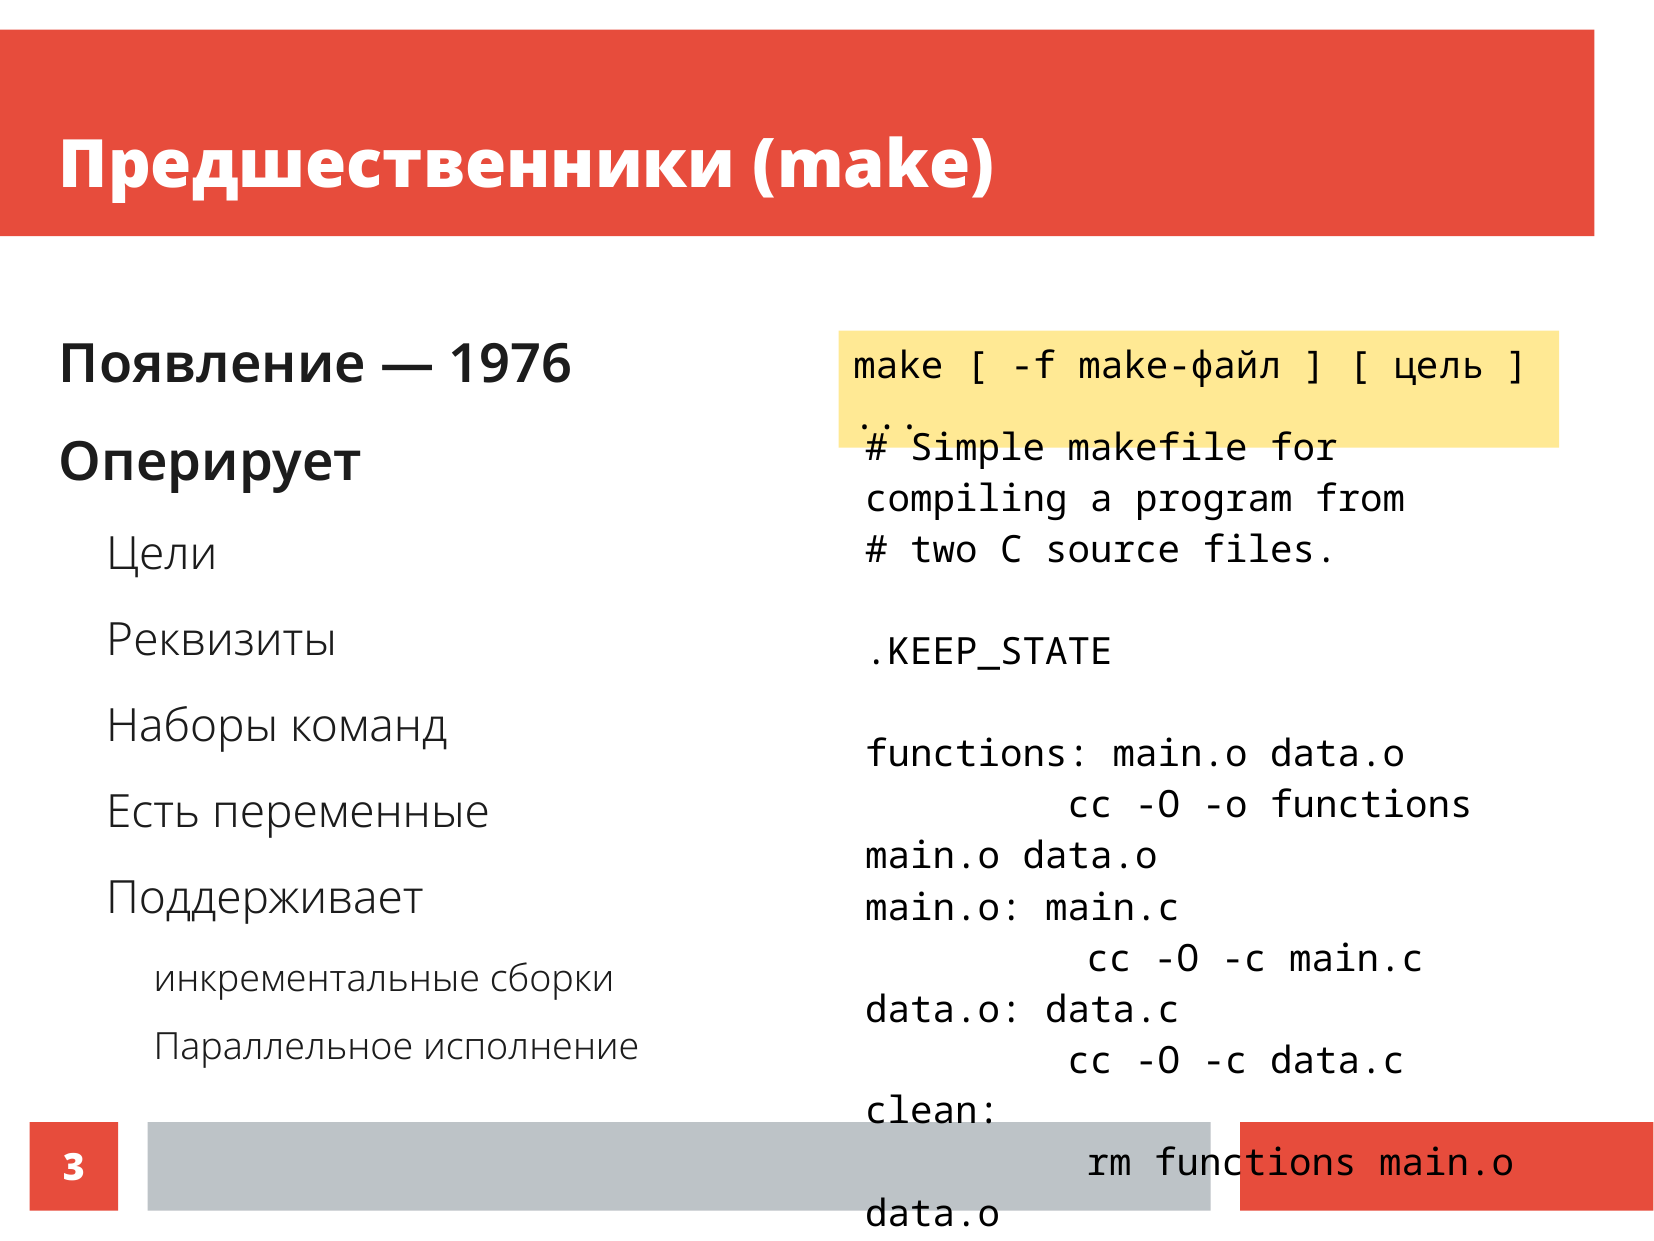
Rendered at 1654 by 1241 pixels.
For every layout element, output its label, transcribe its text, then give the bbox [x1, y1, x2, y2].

title Предшественники (make) [59, 59, 1595, 207]
list Появление — 1976 Оперирует Цели Реквизиты Наборы команд Есть переменные Поддерживает инкрементальные сборки Параллельное исполнение [59, 324, 815, 1093]
text_box make [ -f make-файл ] [ цель ] ... [838, 330, 1560, 390]
text_box # Simple makefile for compiling a program from # two C source files. .KEEP_STATE functions: main.o data.o cc -O -o functions main.o data.o main.o: main.c cc -O -c main.c data.o: data.c cc -O -c data.c clean: rm functions main.o data.o [850, 413, 1560, 1093]
